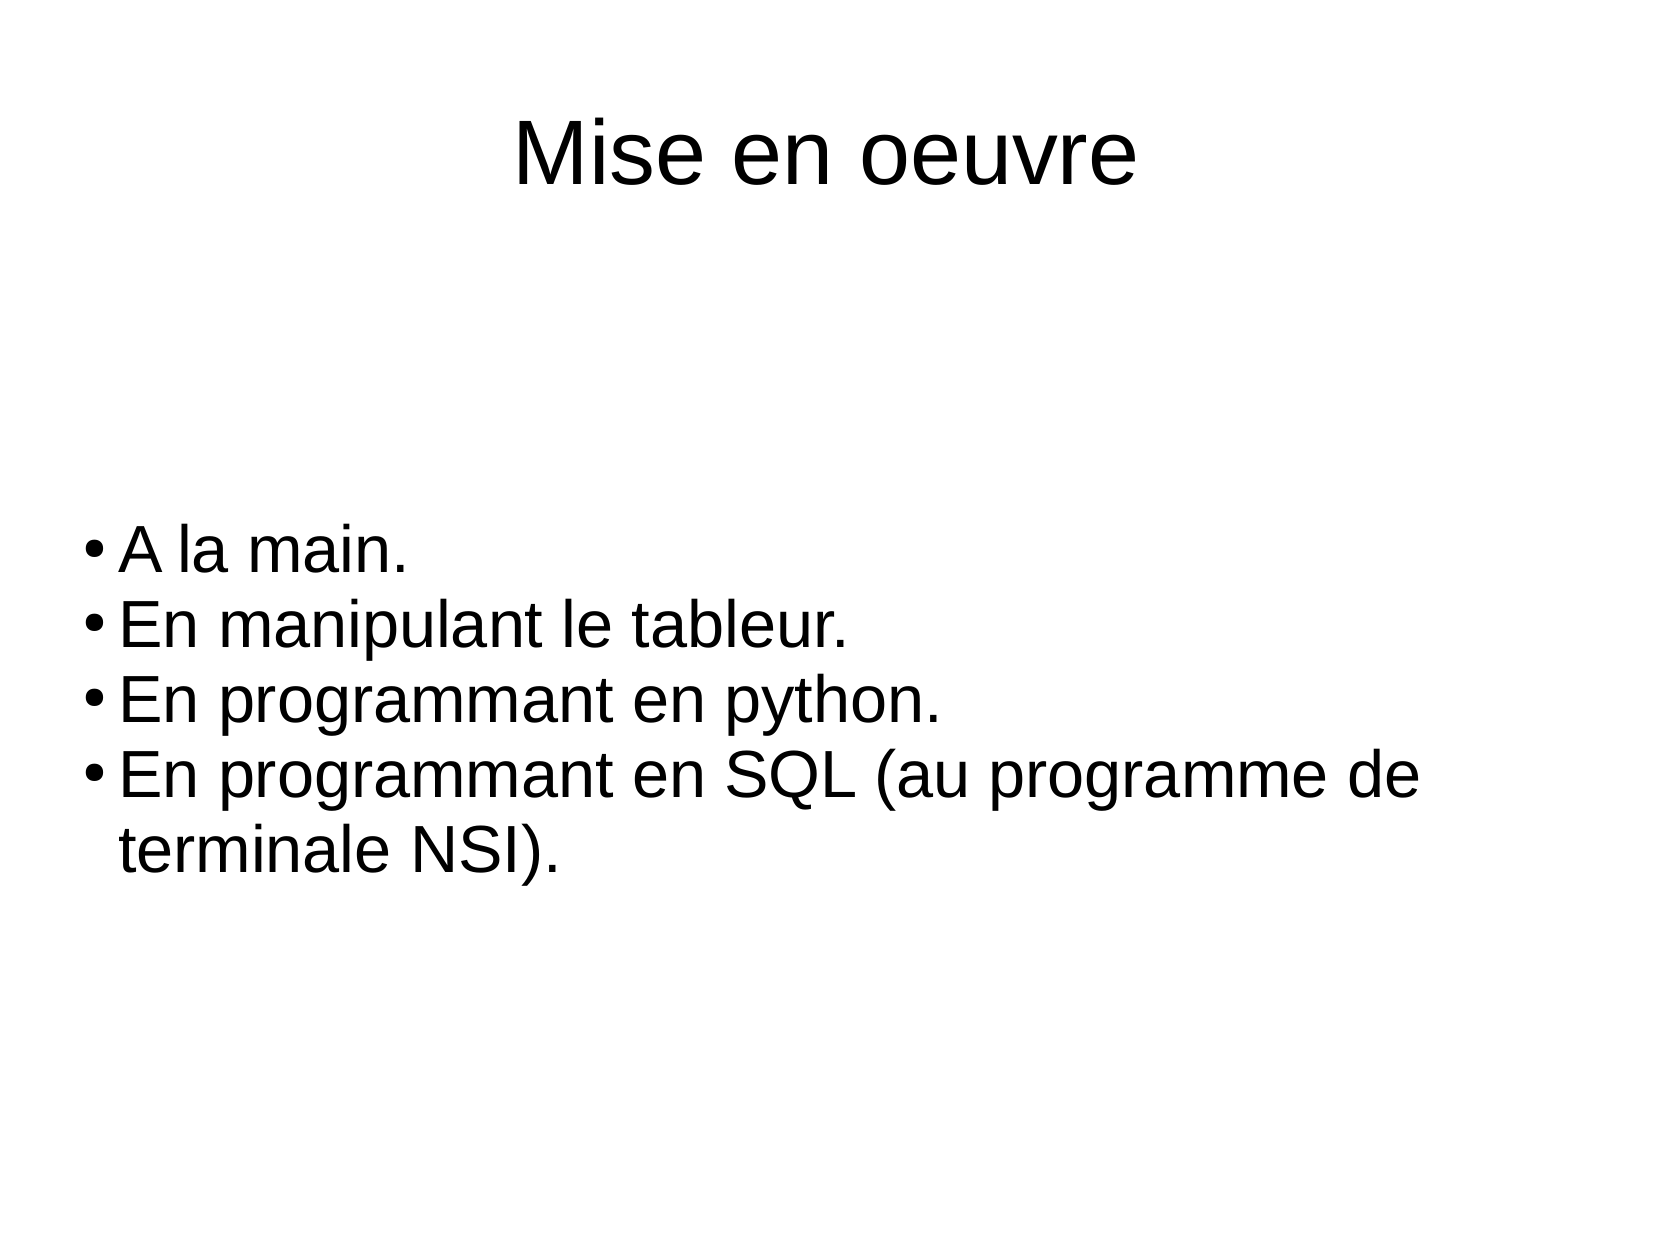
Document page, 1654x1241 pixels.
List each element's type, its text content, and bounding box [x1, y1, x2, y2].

title Mise en oeuvre [82, 49, 1571, 257]
subtitle A la main. En manipulant le tableur. En programmant en python. En programmant en SQL (au programme de terminale NSI). [82, 290, 1571, 1109]
